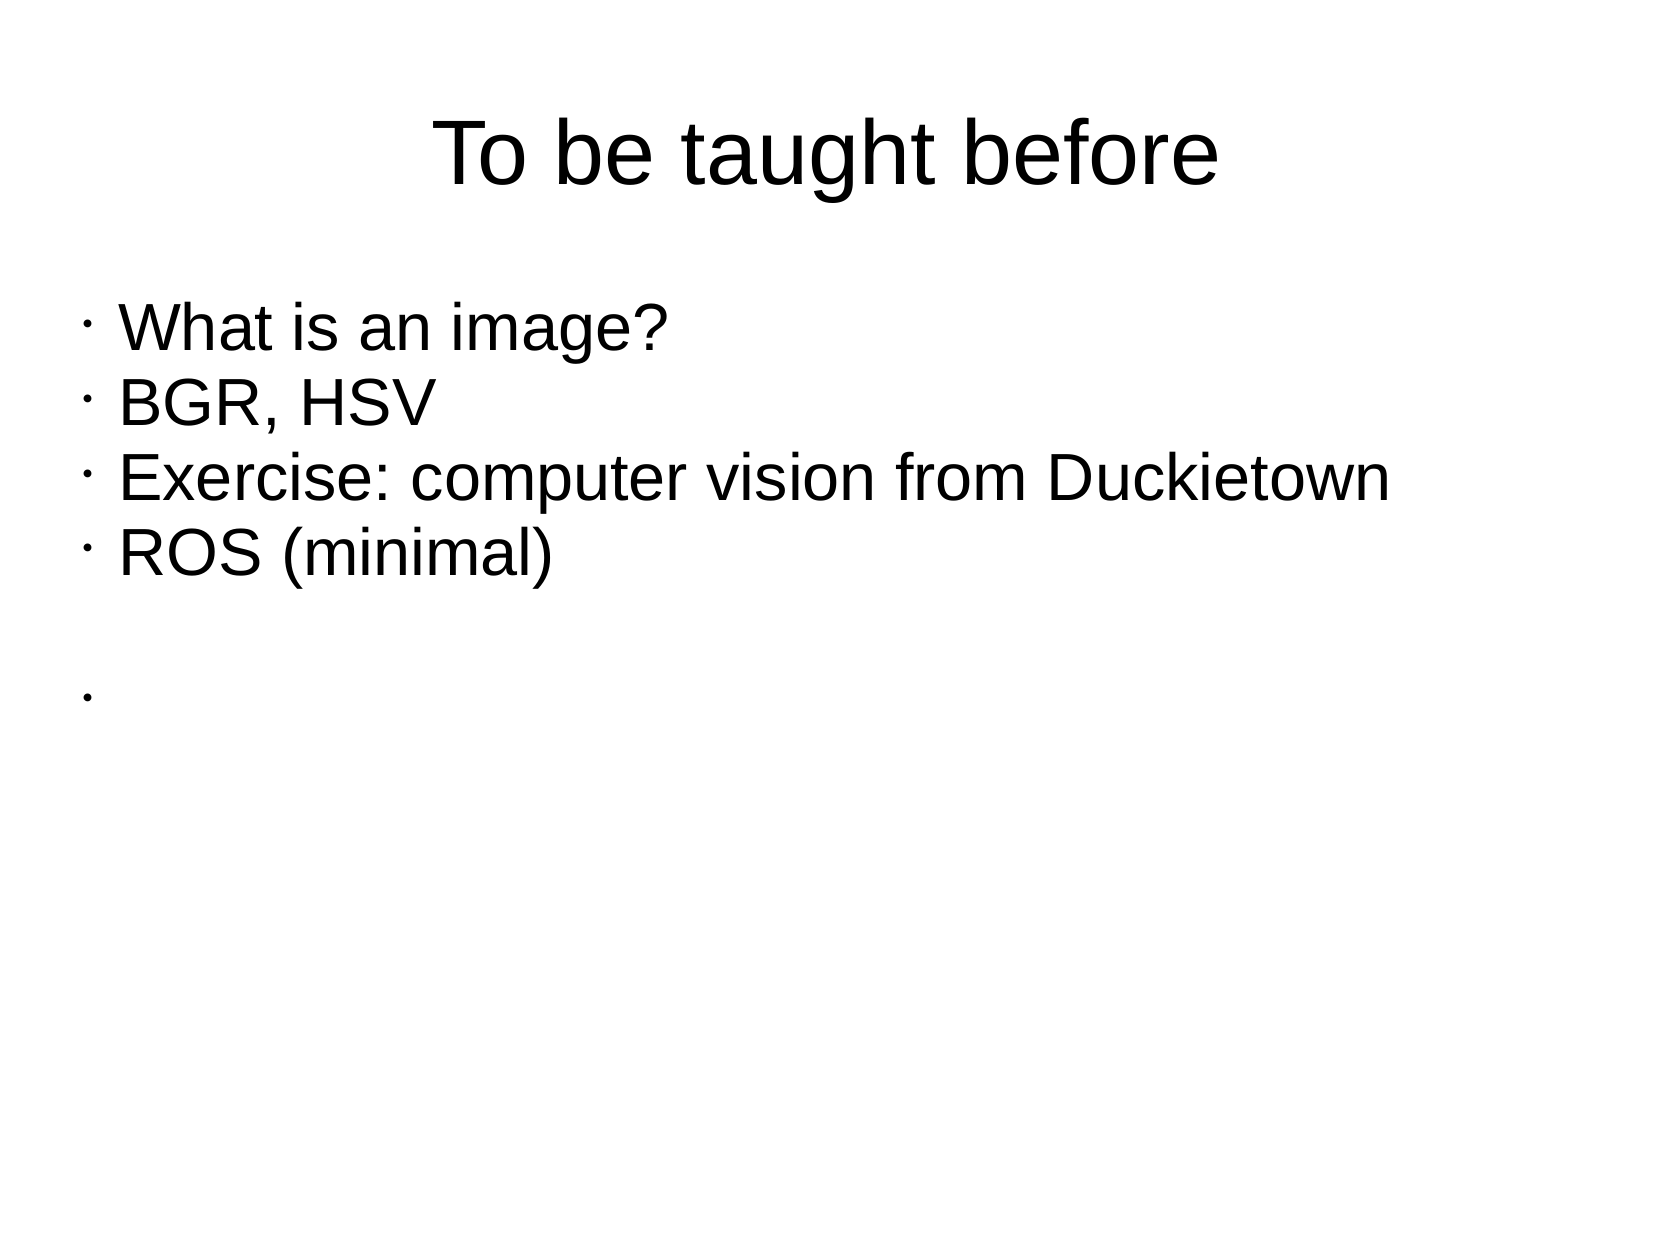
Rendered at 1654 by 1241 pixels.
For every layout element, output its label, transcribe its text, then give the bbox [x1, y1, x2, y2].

subtitle What is an image? BGR, HSV Exercise: computer vision from Duckietown ROS (minimal) [82, 290, 1571, 1010]
title To be taught before [82, 49, 1571, 257]
